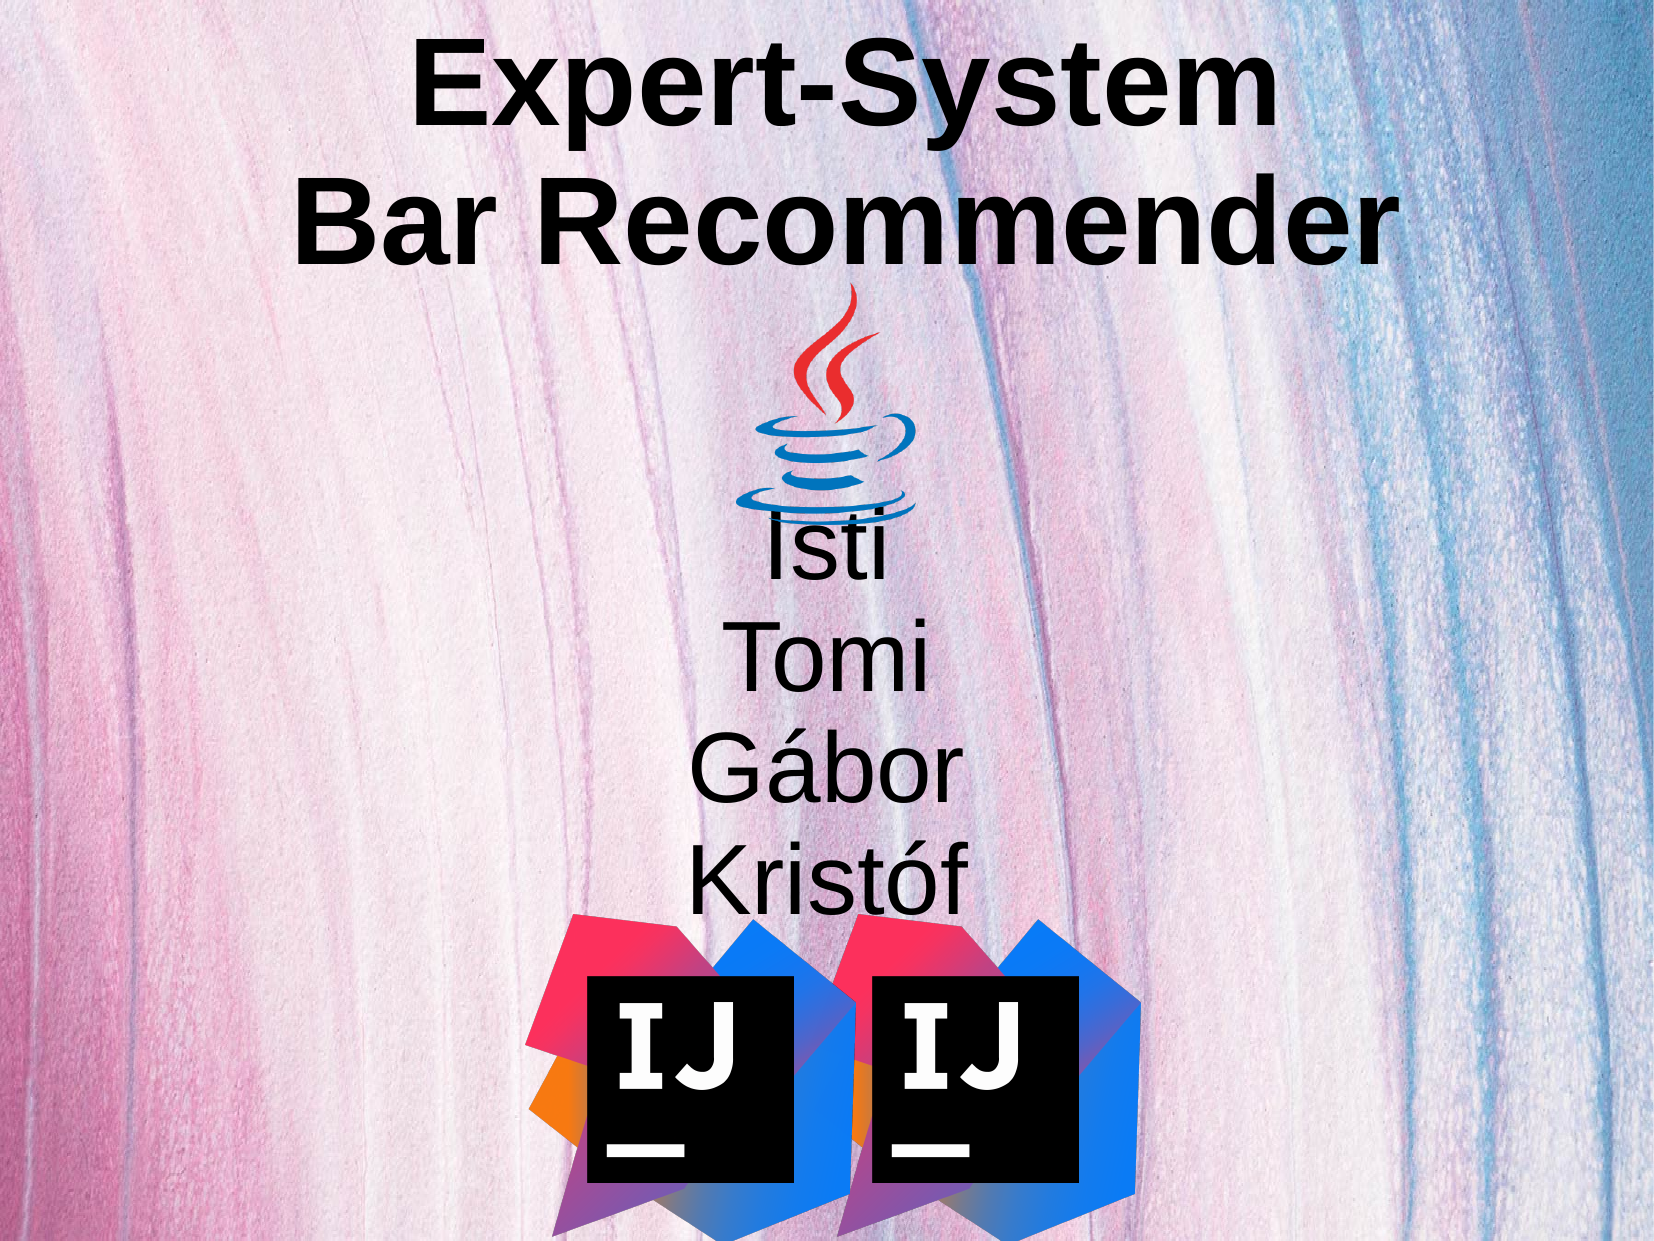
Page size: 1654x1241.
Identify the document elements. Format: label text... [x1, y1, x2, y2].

subtitle Isti Tomi Gábor Kristóf [82, 78, 1571, 1221]
title Expert-System Bar Recommender [101, 11, 1591, 292]
picture [0, 0, 1654, 1241]
